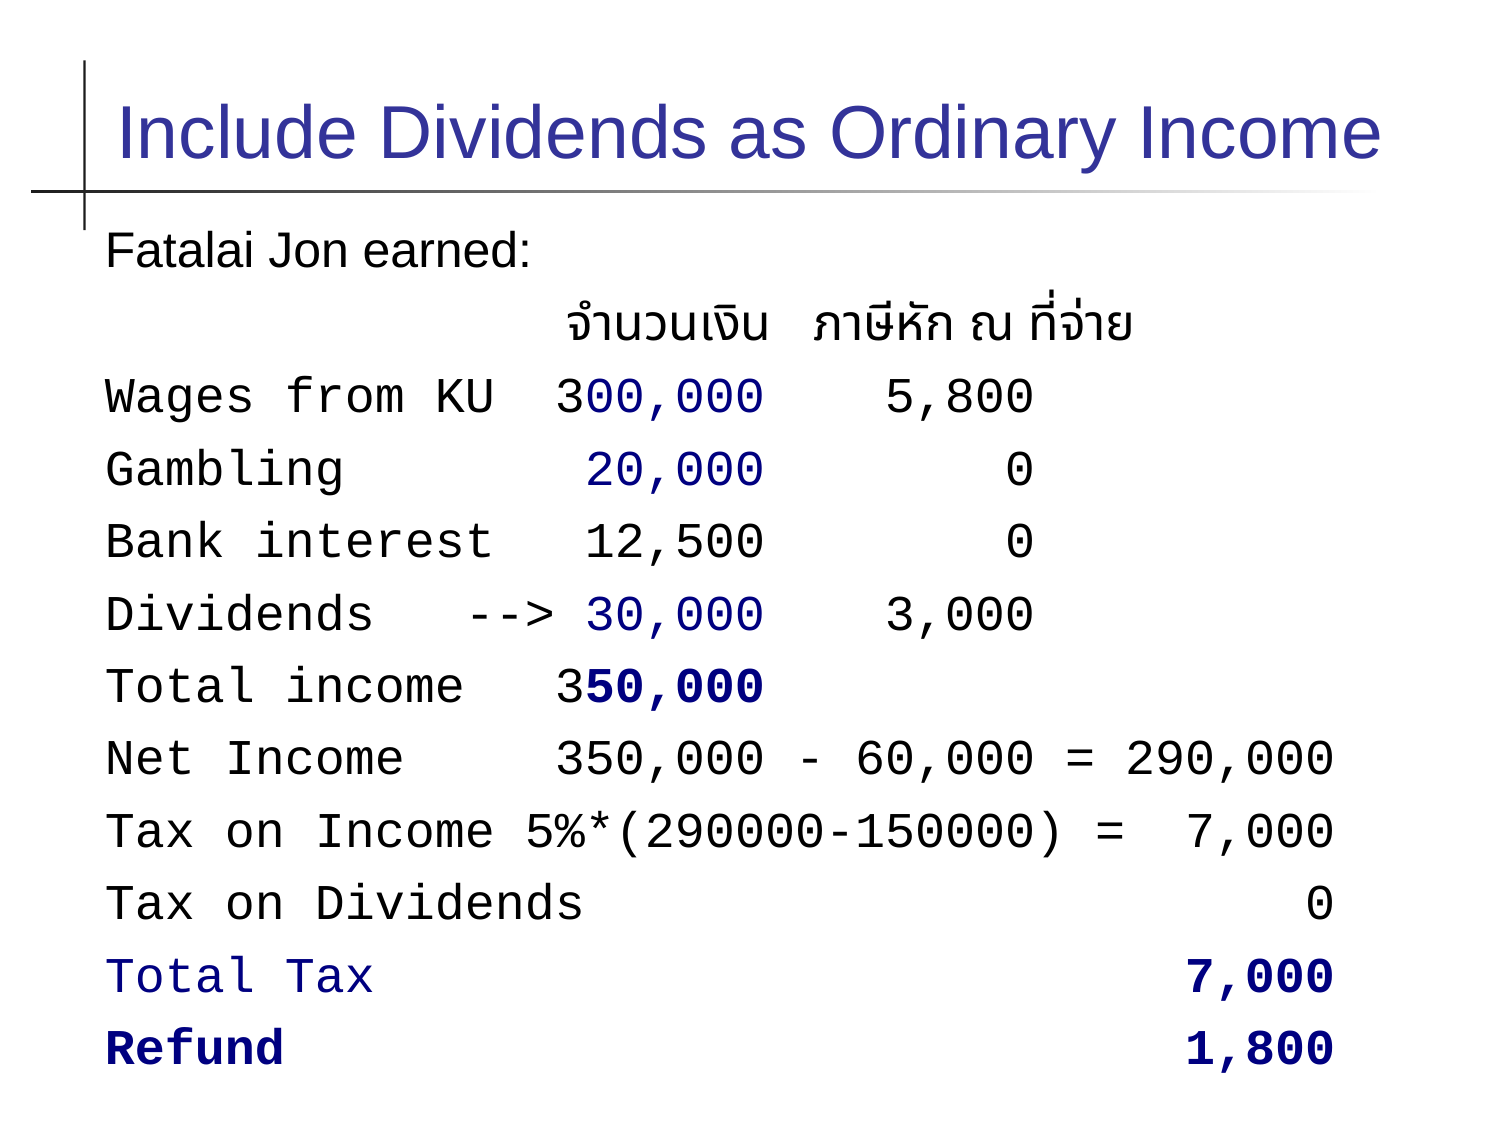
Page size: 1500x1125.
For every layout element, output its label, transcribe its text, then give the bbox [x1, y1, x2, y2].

title Include Dividends as Ordinary Income [75, 0, 1426, 182]
list Fatalai Jon earned: จำนวนเงิน ภาษีหัก ณ ที่จ่าย Wages from KU 300,000 5,800 Gambling 20,000 0 Bank interest 12,500 0 Dividends --> 30,000 3,000 Total income 350,000 Net Income 350,000 - 60,000 = 290,000 Tax on Income 5%*(290000-150000) = 7,000 Tax on Dividends 0 Total Tax 7,000 Refund 1,800 [90, 210, 1408, 1111]
